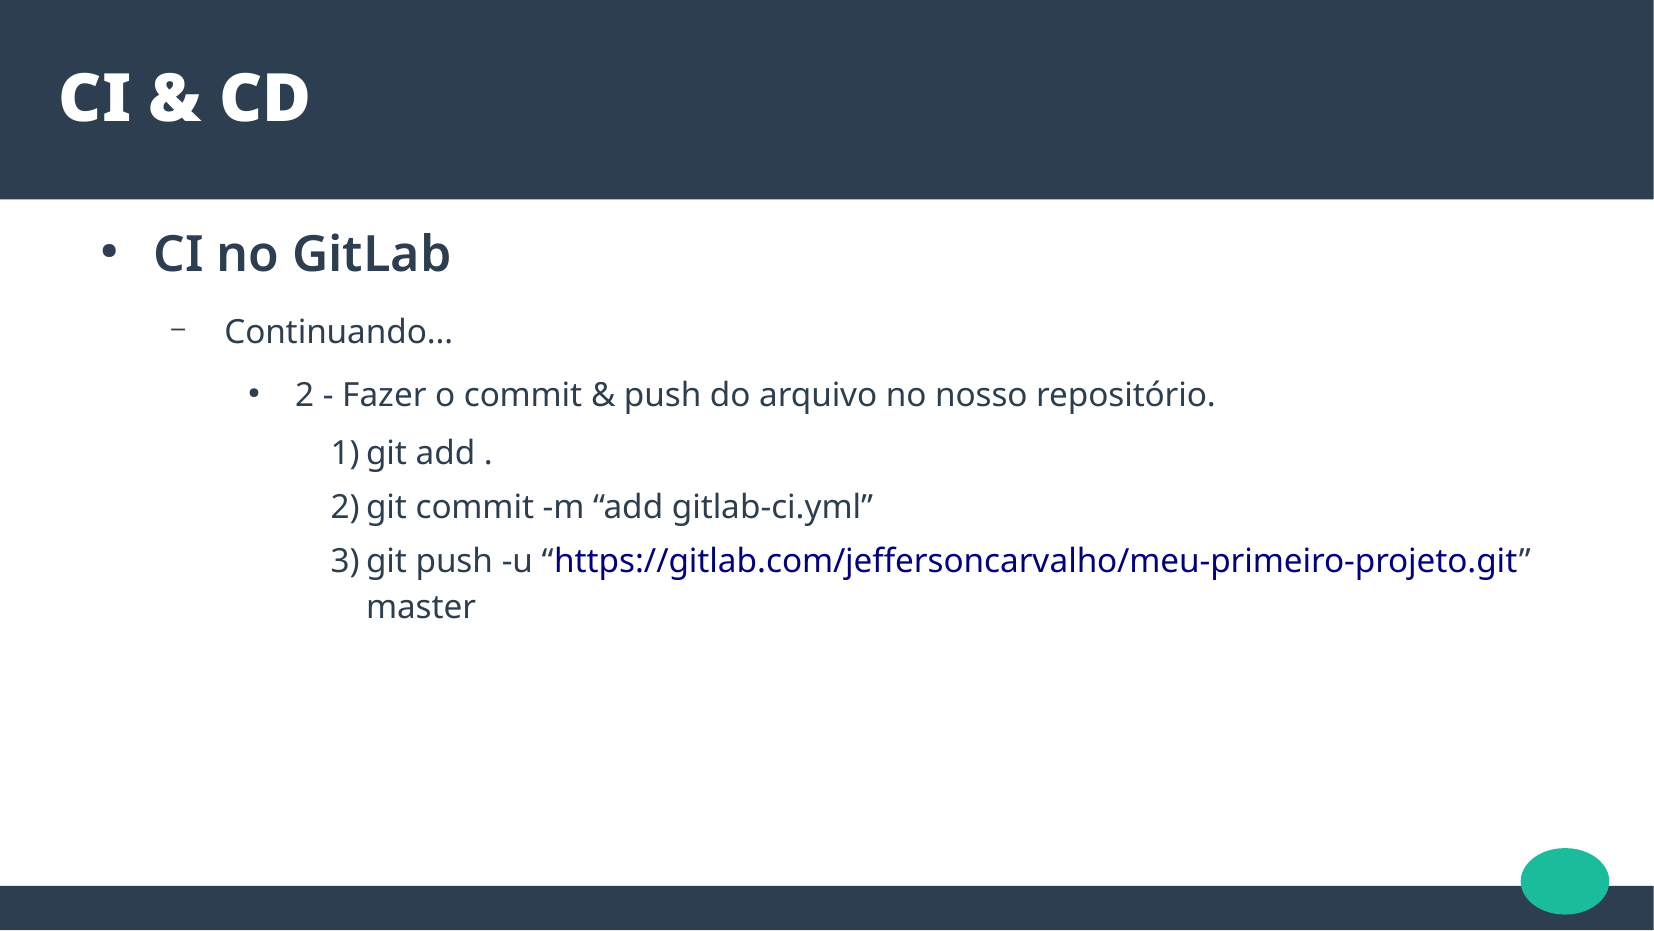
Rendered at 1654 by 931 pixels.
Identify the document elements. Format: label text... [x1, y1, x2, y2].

list CI no GitLab Continuando… 2 - Fazer o commit & push do arquivo no nosso repositório. git add . git commit -m “add gitlab-ci.yml” git push -u “https://gitlab.com/jeffersoncarvalho/meu-primeiro-projeto.git” master [82, 217, 1571, 758]
title CI & CD [59, 37, 1595, 156]
